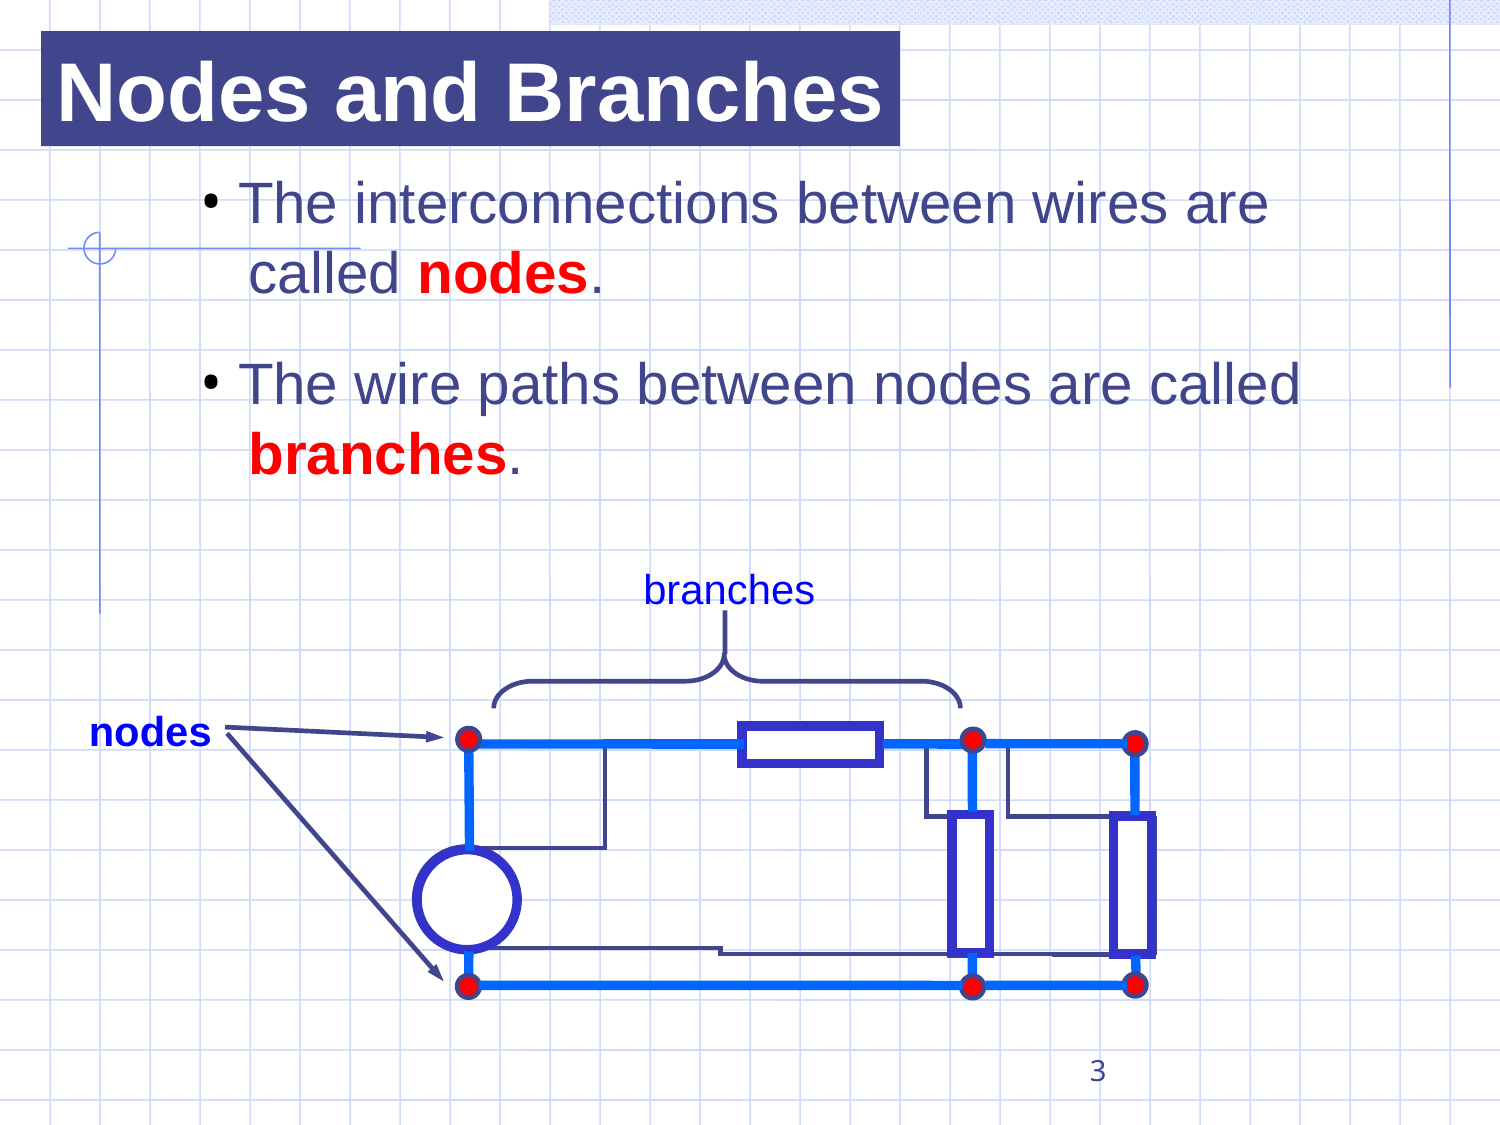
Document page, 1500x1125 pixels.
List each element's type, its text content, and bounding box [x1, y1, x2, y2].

text_box [415, 849, 518, 951]
text_box nodes [73, 697, 227, 763]
text_box [1112, 816, 1151, 955]
text_box Nodes and Branches [41, 31, 900, 147]
text_box [961, 728, 985, 752]
text_box [741, 725, 879, 764]
text_box branches [628, 555, 831, 621]
text_box The interconnections between wires are called nodes. [184, 157, 1285, 313]
text_box [457, 975, 479, 998]
text_box [1074, 1025, 1388, 1101]
text_box [1124, 732, 1147, 755]
text_box [962, 975, 984, 999]
text_box The wire paths between nodes are called branches. [184, 338, 1318, 494]
text_box [1125, 973, 1147, 997]
text_box [951, 815, 990, 954]
text_box [457, 728, 480, 751]
